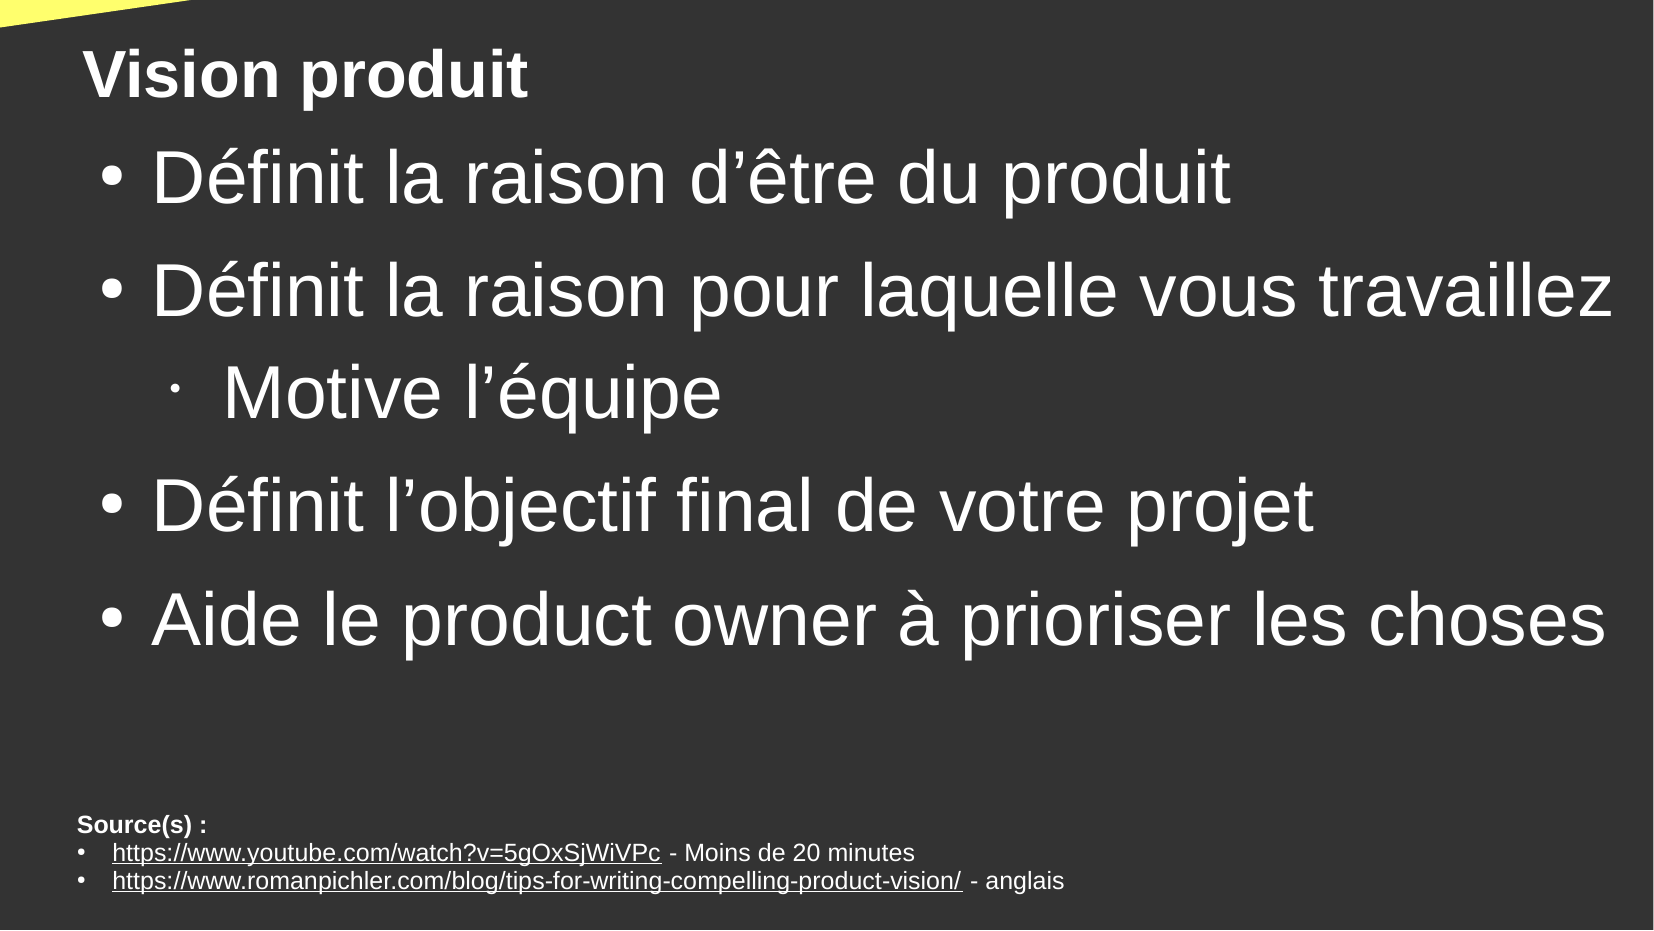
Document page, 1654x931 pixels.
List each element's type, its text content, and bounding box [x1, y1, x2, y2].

title Vision produit [82, 37, 1571, 122]
text_box [0, 0, 191, 28]
list Définit la raison d’être du produit Définit la raison pour laquelle vous travaillez Motive l’équipe Définit l’objectif final de votre projet Aide le product owner à prioriser les choses [80, 135, 1620, 709]
text_box Source(s) : https://www.youtube.com/watch?v=5gOxSjWiVPc - Moins de 20 minutes https://www.romanpichler.com/blog/tips-for-writing-compelling-product-vision/ - anglais [62, 803, 1548, 902]
